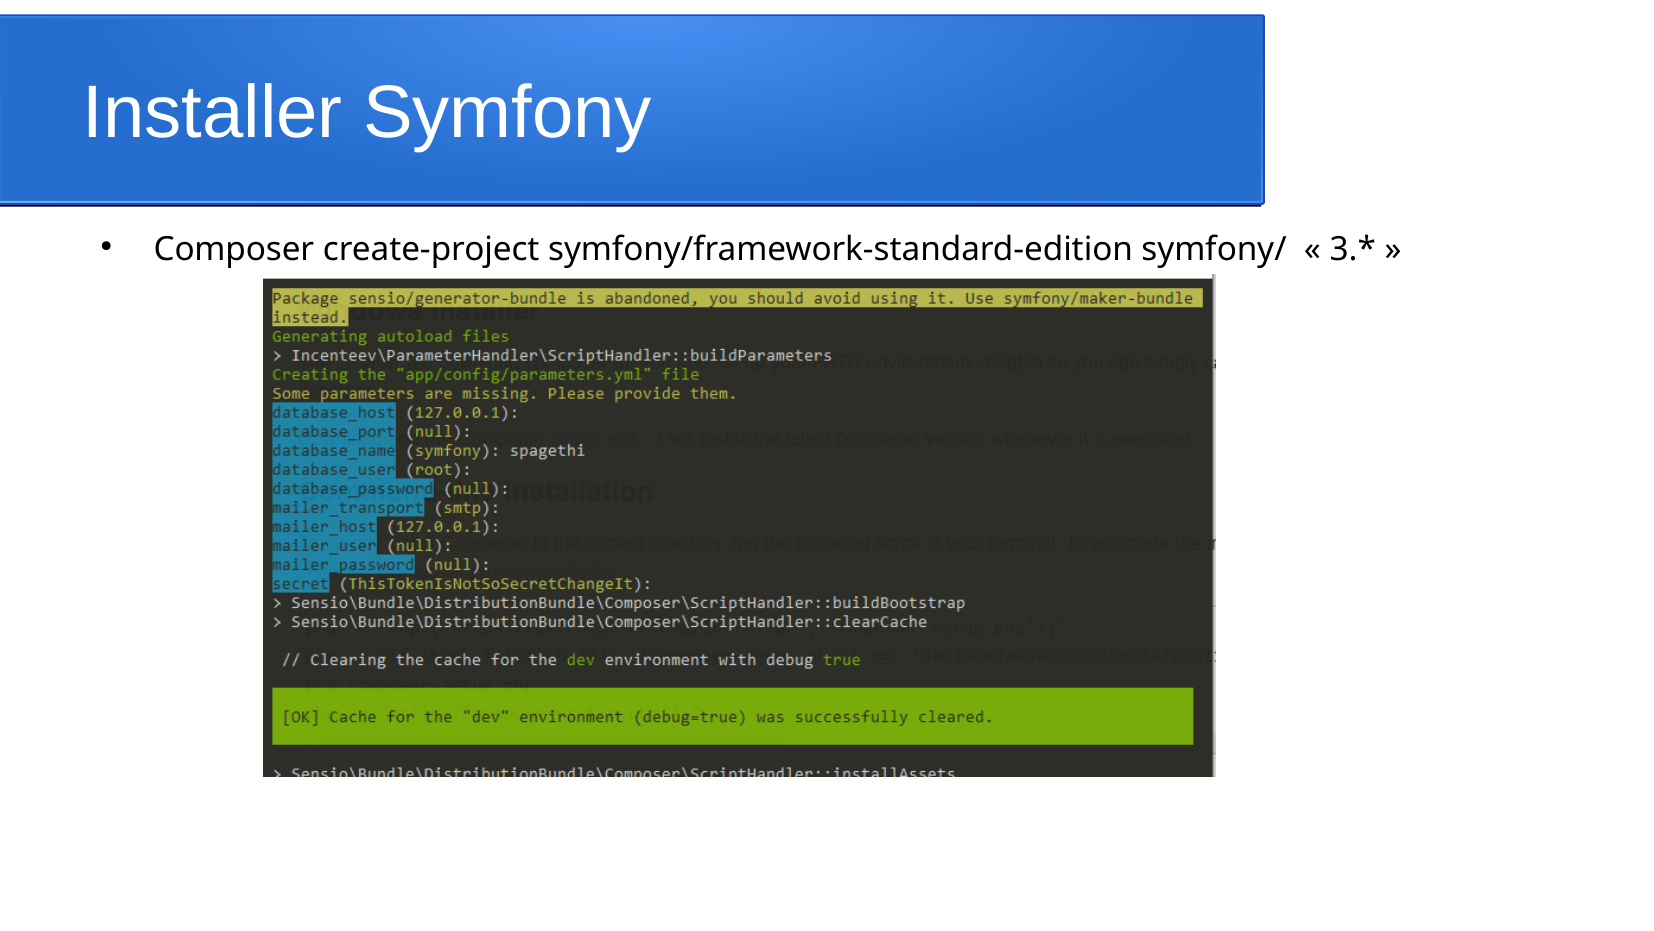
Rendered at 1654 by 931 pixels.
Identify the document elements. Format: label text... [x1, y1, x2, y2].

title Installer Symfony [82, 35, 1235, 189]
picture [263, 274, 1216, 777]
list Composer create-project symfony/framework-standard-edition symfony/ « 3.* » [82, 224, 1571, 764]
